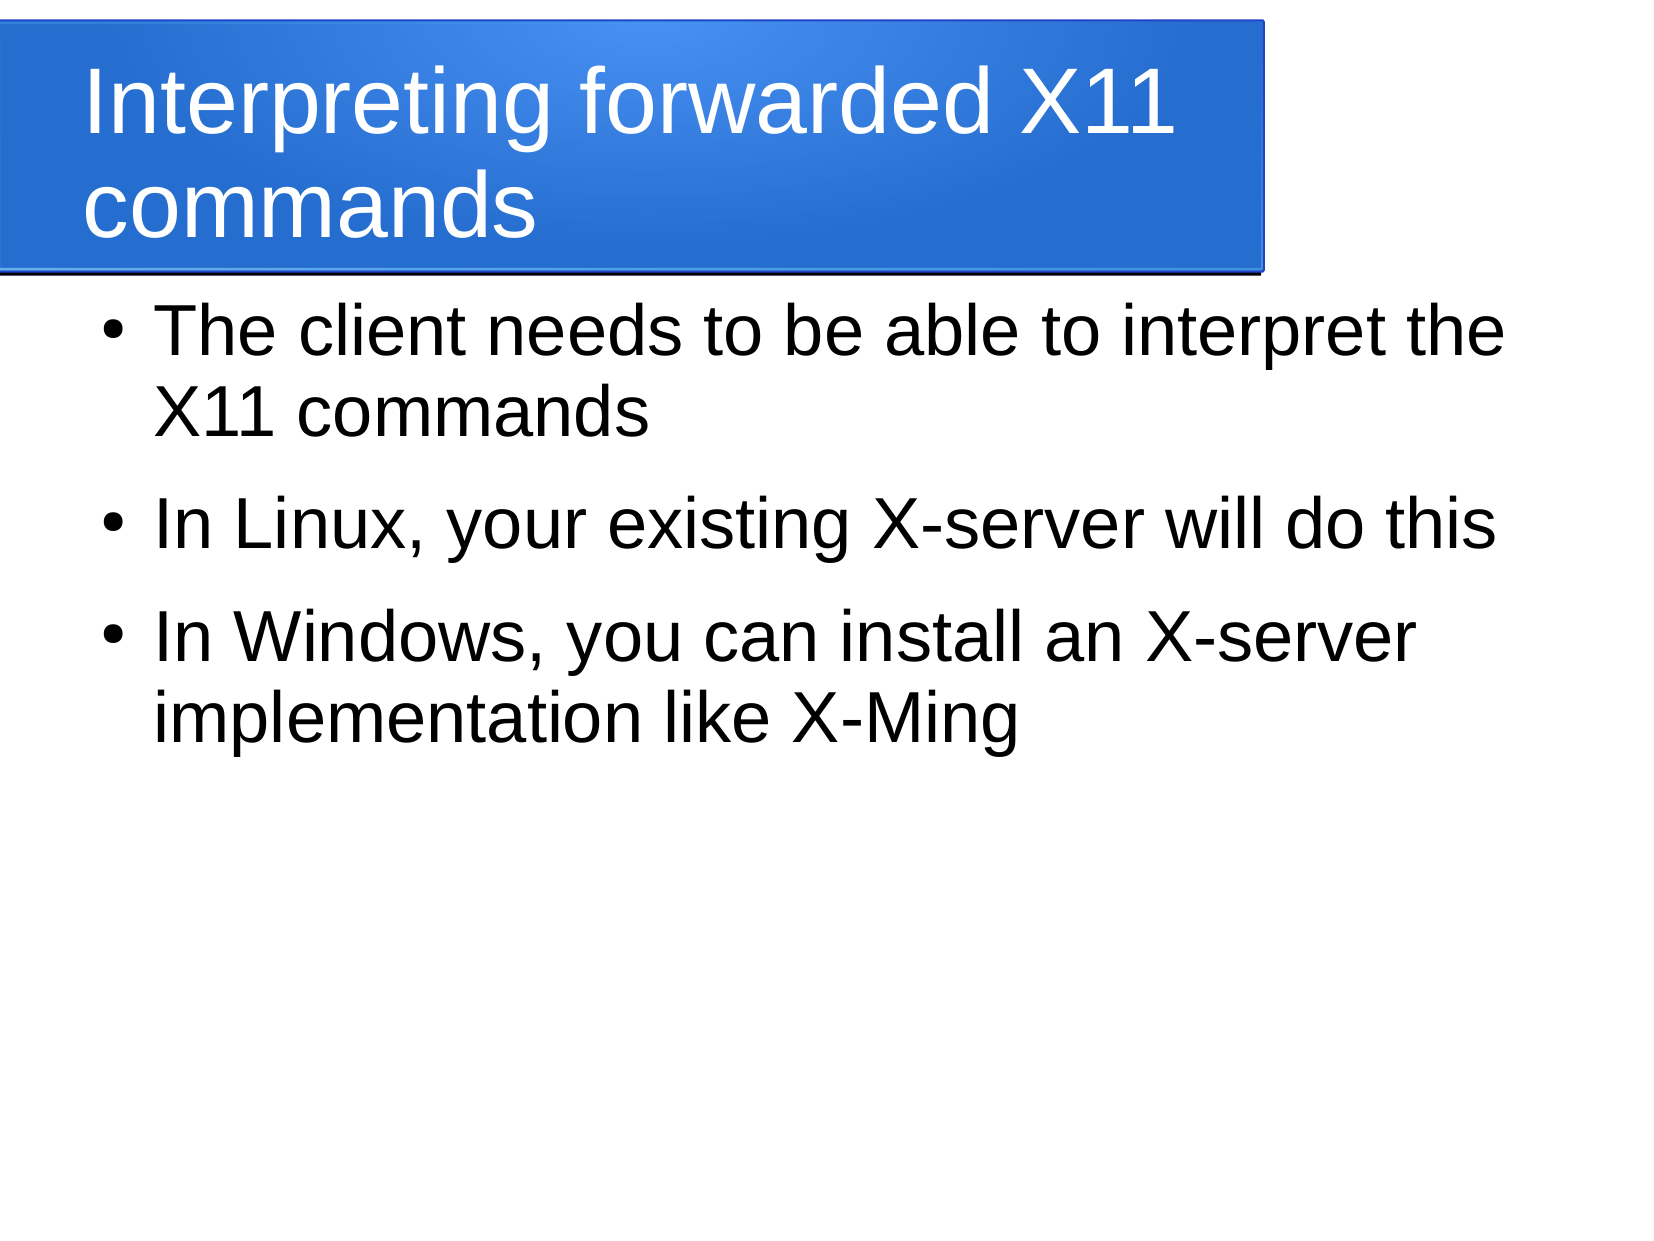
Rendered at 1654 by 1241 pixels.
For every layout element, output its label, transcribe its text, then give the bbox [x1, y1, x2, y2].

list The client needs to be able to interpret the X11 commands In Linux, your existing X-server will do this In Windows, you can install an X-server implementation like X-Ming [82, 290, 1538, 1010]
title Interpreting forwarded X11 commands [82, 48, 1571, 258]
